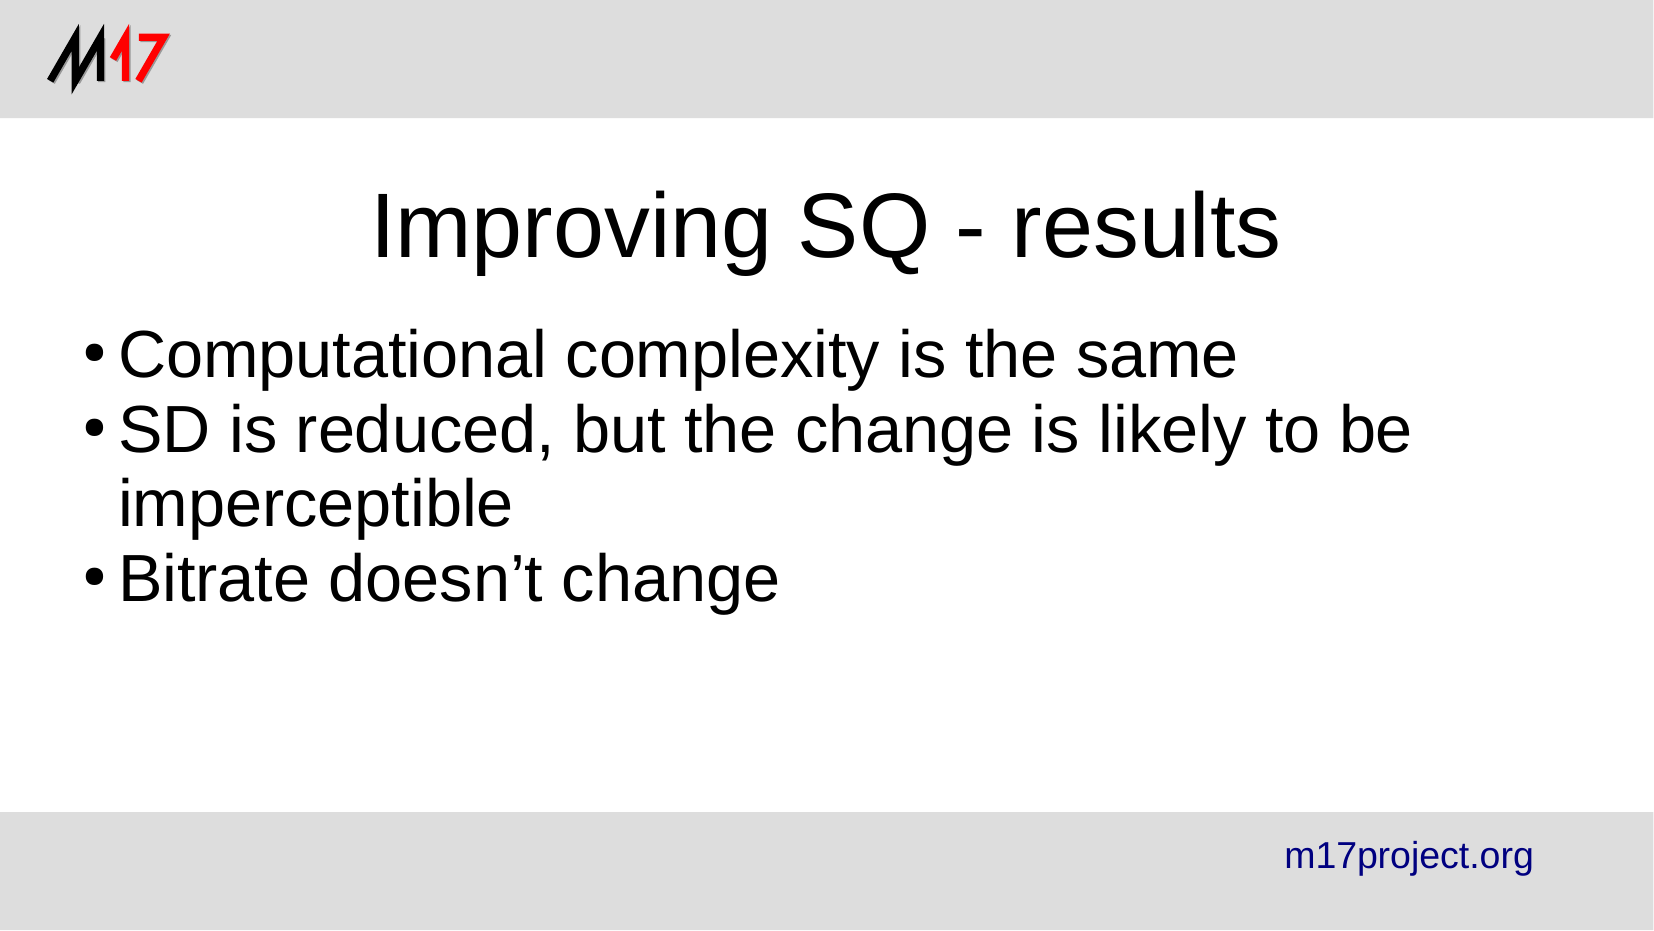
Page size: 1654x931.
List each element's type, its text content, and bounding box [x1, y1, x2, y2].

text_box [0, 812, 1654, 931]
text_box [0, 0, 1654, 119]
subtitle Computational complexity is the same SD is reduced, but the change is likely to be imperceptible Bitrate doesn’t change [82, 316, 1571, 812]
picture [39, 16, 178, 102]
text_box m17project.org [1269, 826, 1654, 897]
title Improving SQ - results [82, 147, 1571, 303]
